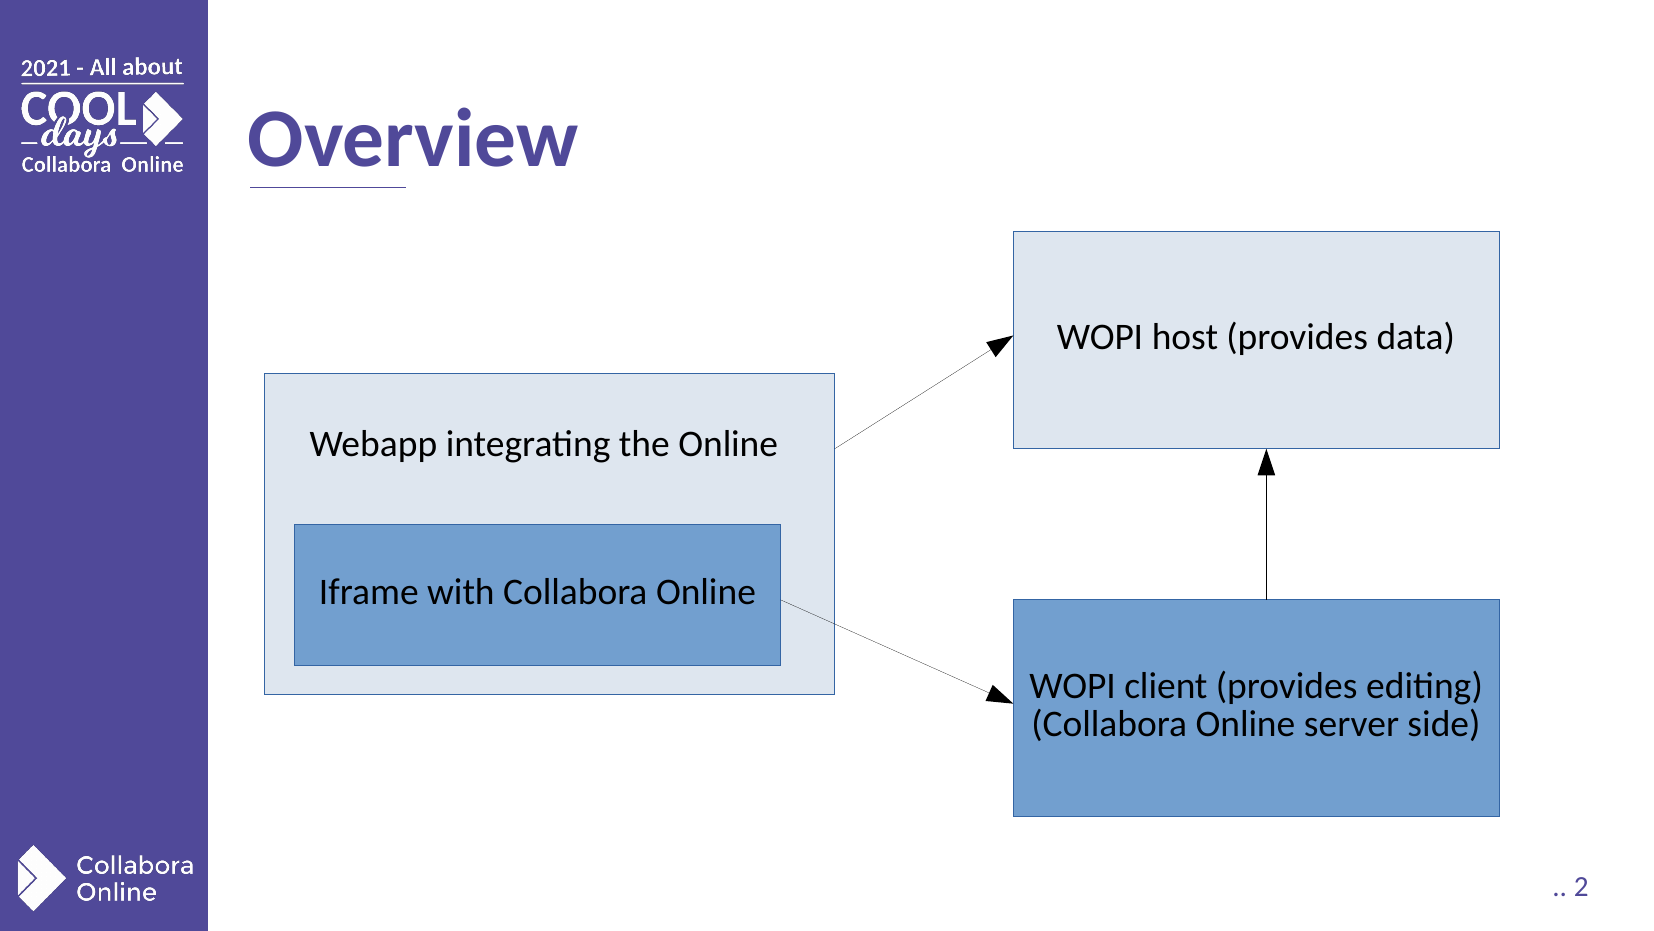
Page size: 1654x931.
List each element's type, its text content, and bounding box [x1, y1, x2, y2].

title Overview [247, 56, 1581, 188]
picture [13, 840, 197, 916]
text_box [264, 373, 835, 695]
text_box Iframe with Collabora Online [294, 524, 781, 666]
text_box WOPI client (provides editing) (Collabora Online server side) [1013, 599, 1500, 817]
text_box Webapp integrating the Online [294, 420, 800, 512]
text_box WOPI host (provides data) [1013, 231, 1500, 449]
picture [21, 57, 184, 172]
